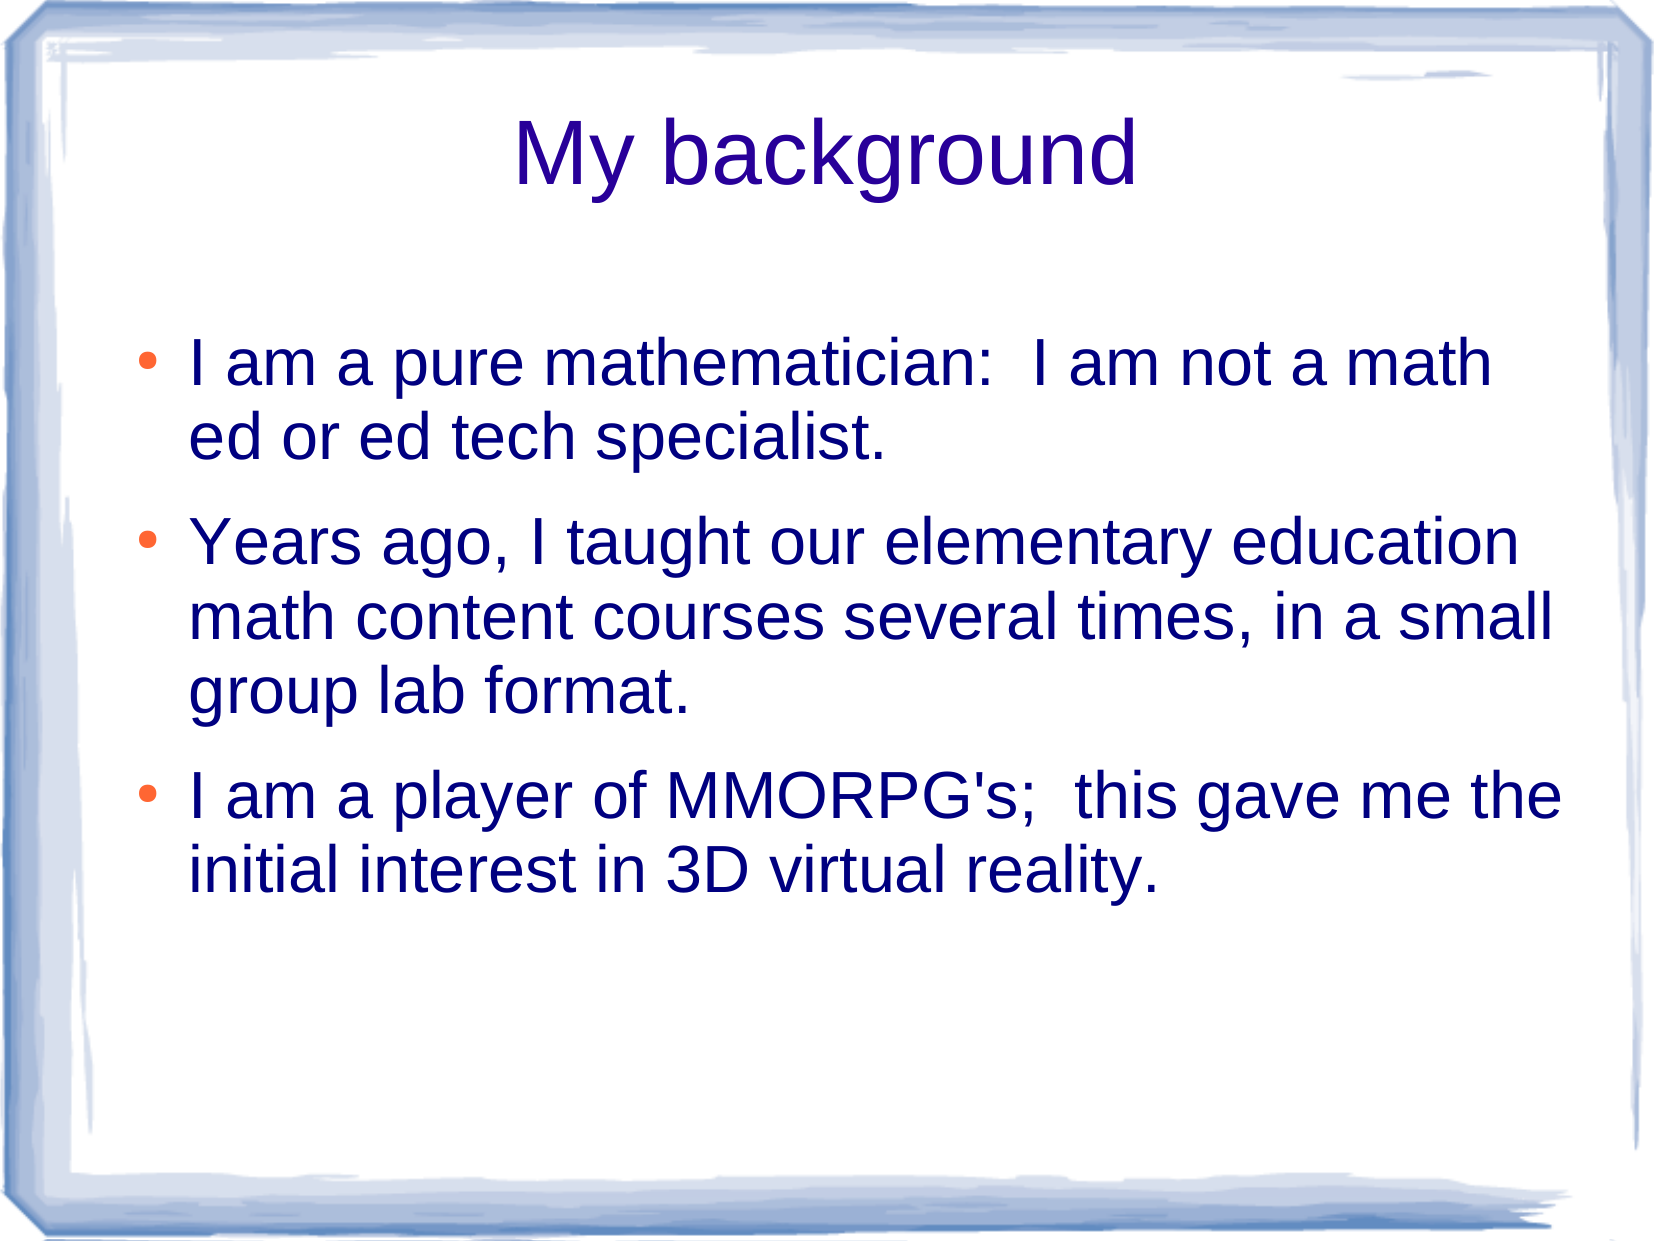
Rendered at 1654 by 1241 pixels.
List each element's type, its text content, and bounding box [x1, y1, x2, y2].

picture [0, 0, 1654, 1241]
title My background [82, 101, 1571, 205]
list I am a pure mathematician: I am not a math ed or ed tech specialist. Years ago, I taught our elementary education math content courses several times, in a small group lab format. I am a player of MMORPG's; this gave me the initial interest in 3D virtual reality. [118, 324, 1571, 1012]
